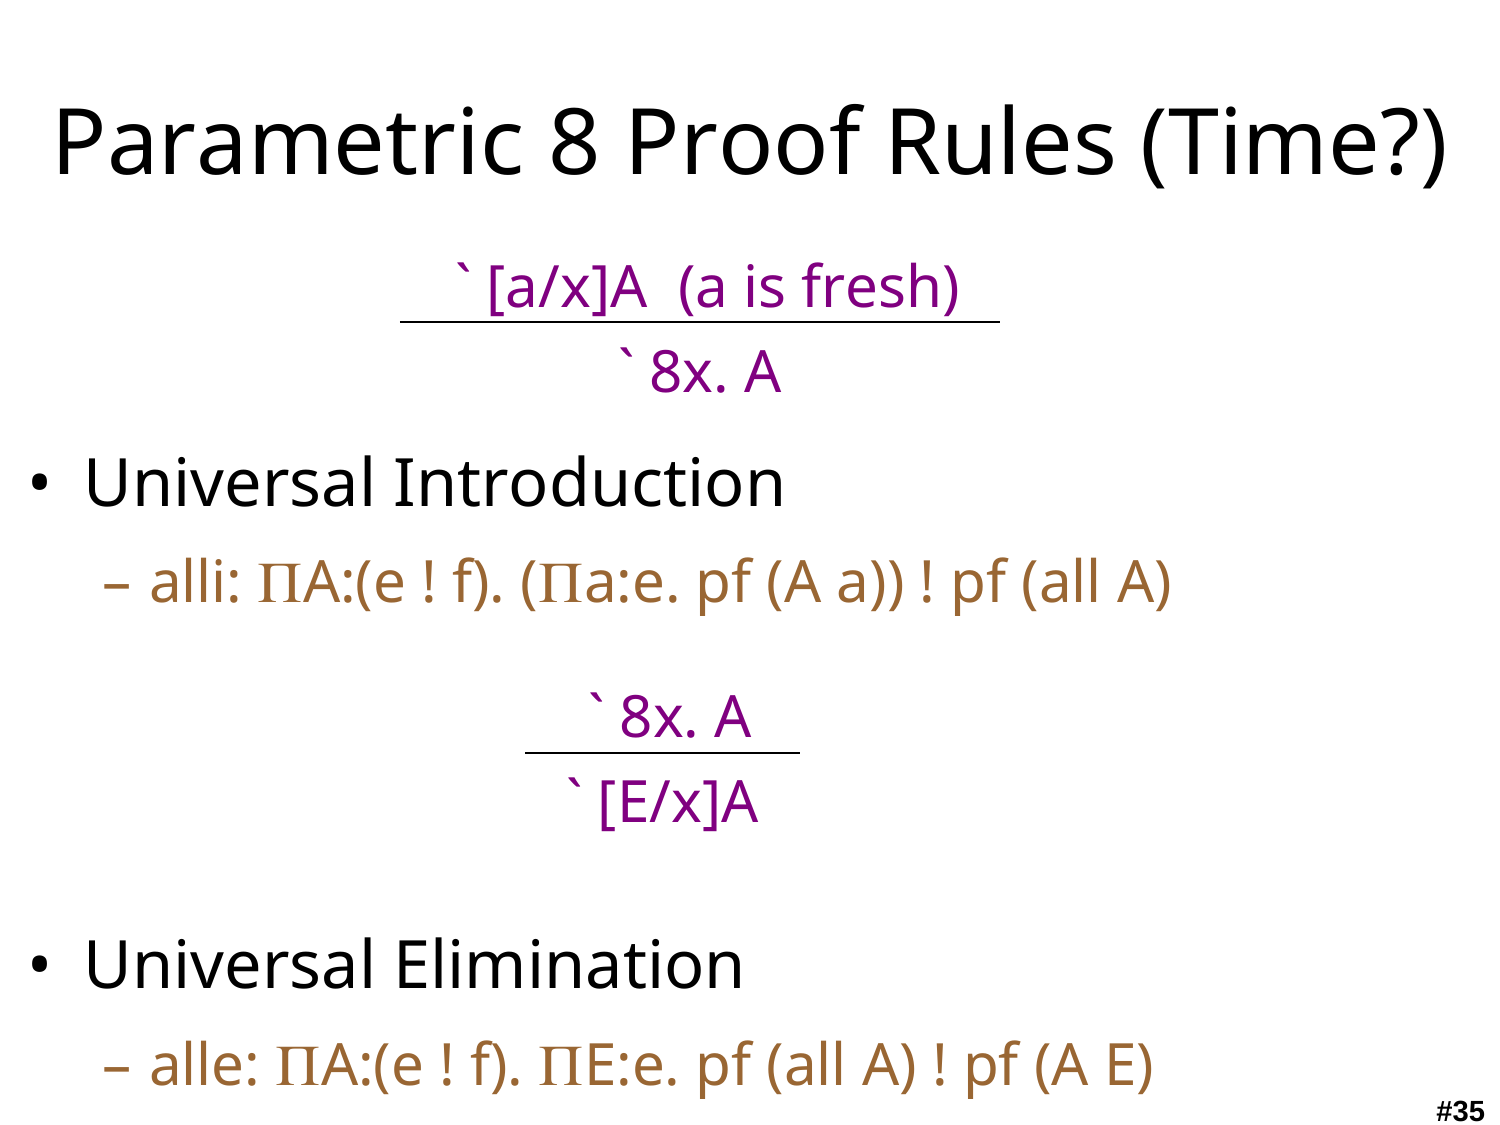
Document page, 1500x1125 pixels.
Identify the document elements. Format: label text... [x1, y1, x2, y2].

text_box Universal Introduction alli: A:(e ! f). (a:e. pf (A a)) ! pf (all A) Universal Elimination alle: A:(e ! f). E:e. pf (all A) ! pf (A E) [12, 212, 1500, 1100]
title Parametric 8 Proof Rules (Time?) [24, 45, 1476, 212]
